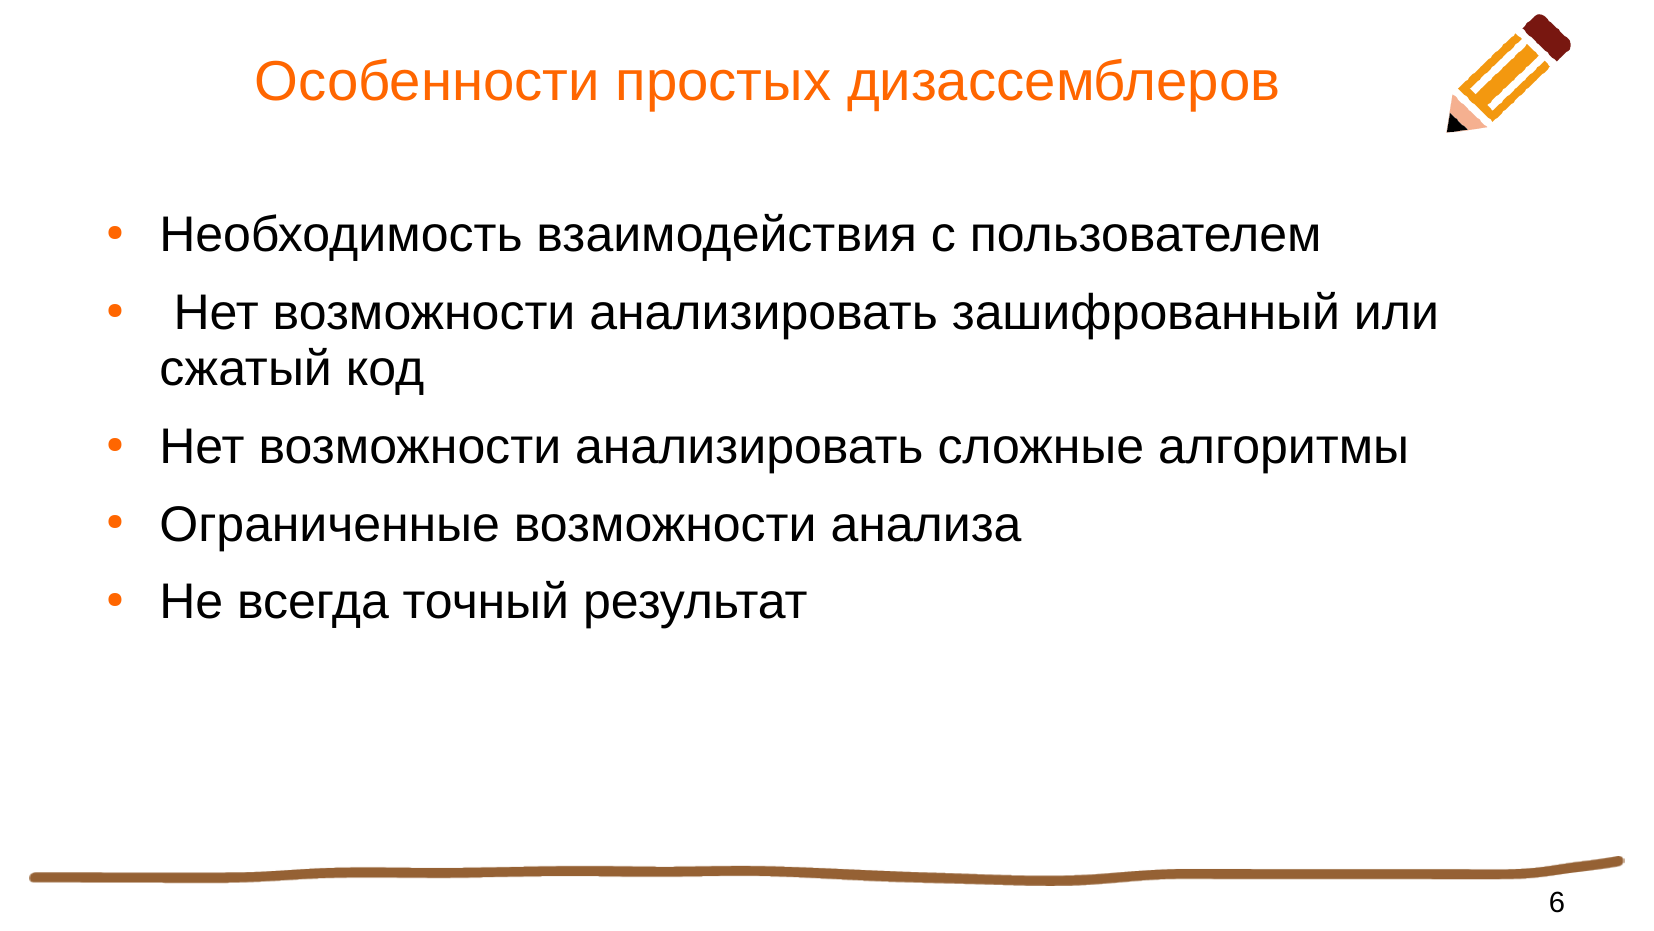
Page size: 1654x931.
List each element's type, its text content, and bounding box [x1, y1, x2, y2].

picture [29, 856, 1625, 886]
title Особенности простых дизассемблеров [88, 29, 1447, 133]
picture [1446, 14, 1571, 133]
list Необходимость взаимодействия с пользователем Нет возможности анализировать зашифрованный или сжатый код Нет возможности анализировать сложные алгоритмы Ограниченные возможности анализа Не всегда точный результат [88, 206, 1506, 857]
